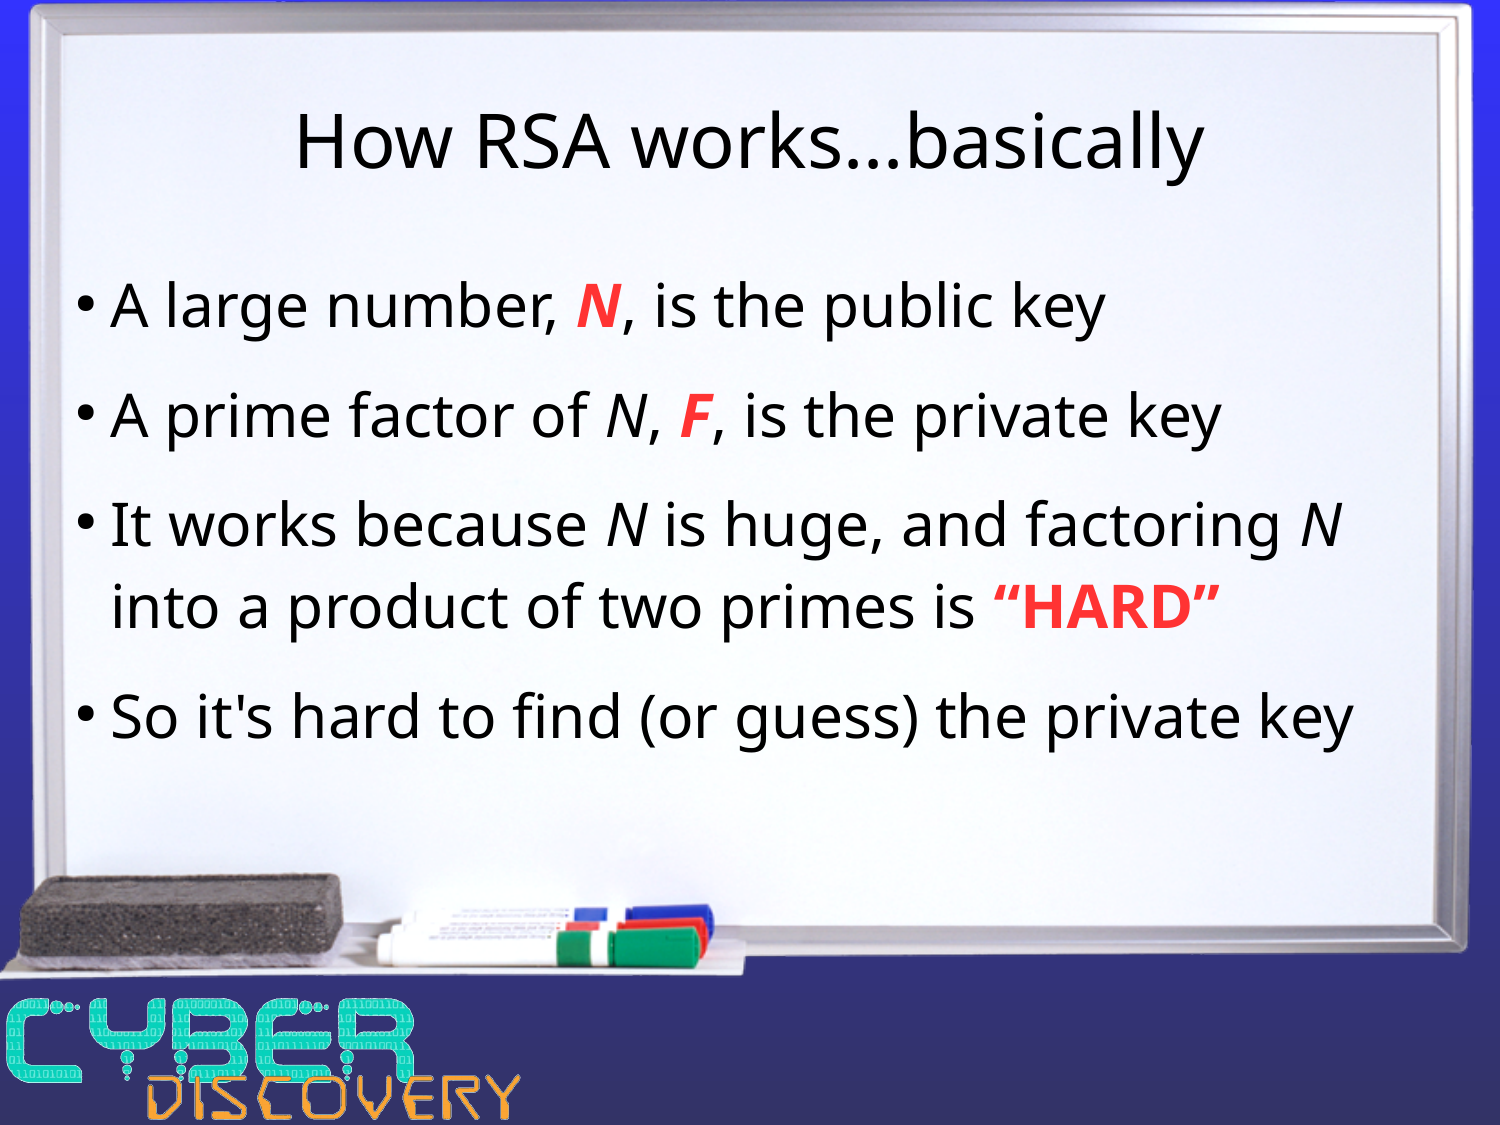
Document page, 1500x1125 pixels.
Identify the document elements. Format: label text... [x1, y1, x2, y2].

list A large number, N, is the public key A prime factor of N, F, is the private key It works because N is huge, and factoring N into a product of two primes is “HARD” So it's hard to find (or guess) the private key [74, 263, 1425, 916]
picture [0, 0, 1500, 1125]
title How RSA works...basically [74, 44, 1425, 233]
